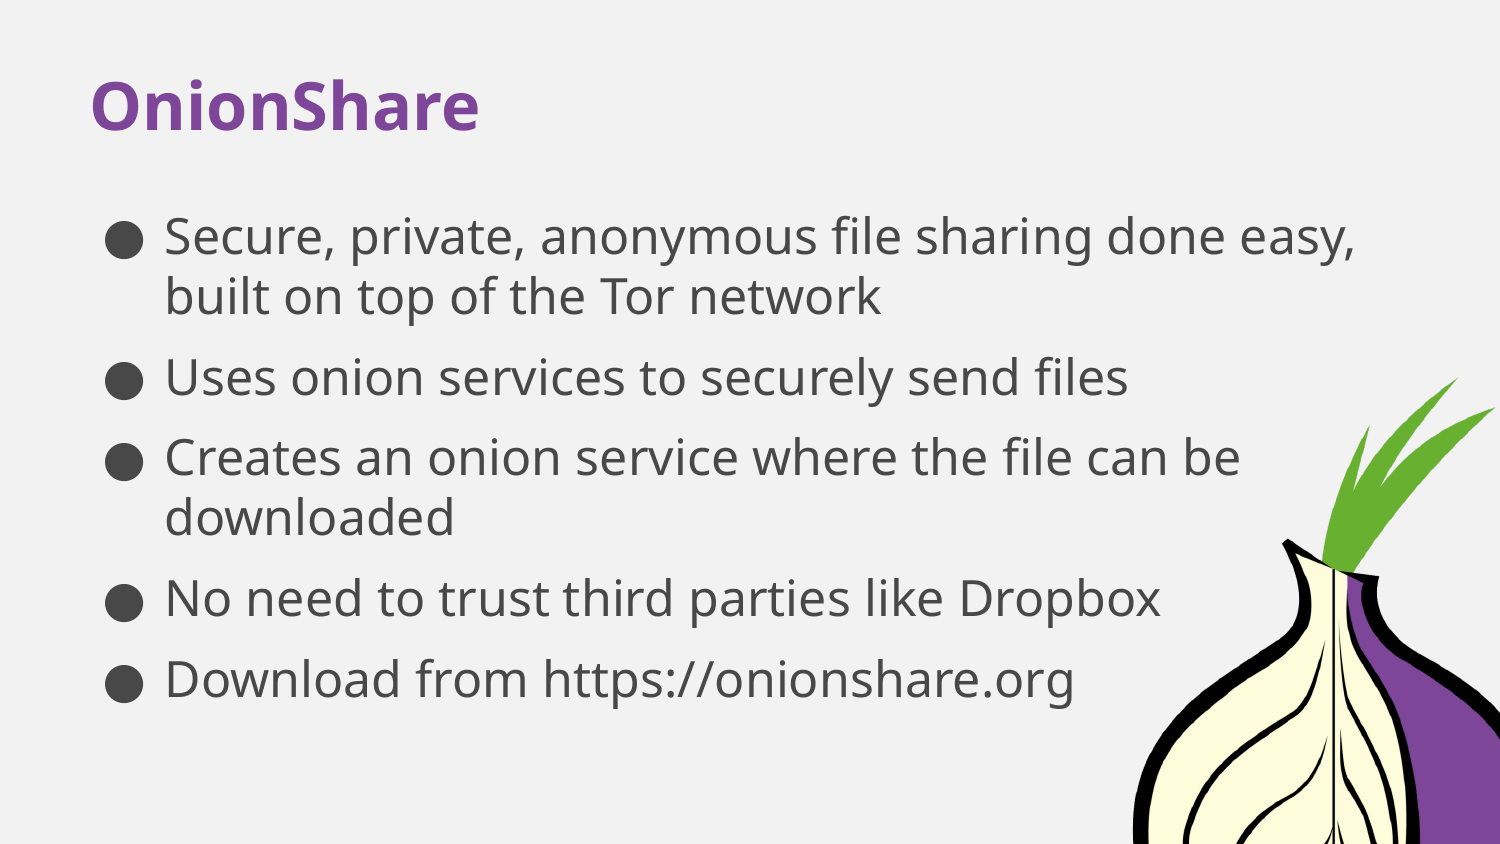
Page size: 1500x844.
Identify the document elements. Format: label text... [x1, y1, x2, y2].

text_box OnionShare [75, 33, 1425, 174]
picture [1122, 377, 1500, 844]
text_box Secure, private, anonymous file sharing done easy, built on top of the Tor network Uses onion services to securely send files Creates an onion service where the file can be downloaded No need to trust third parties like Dropbox Download from https://onionshare.org [75, 196, 1425, 754]
